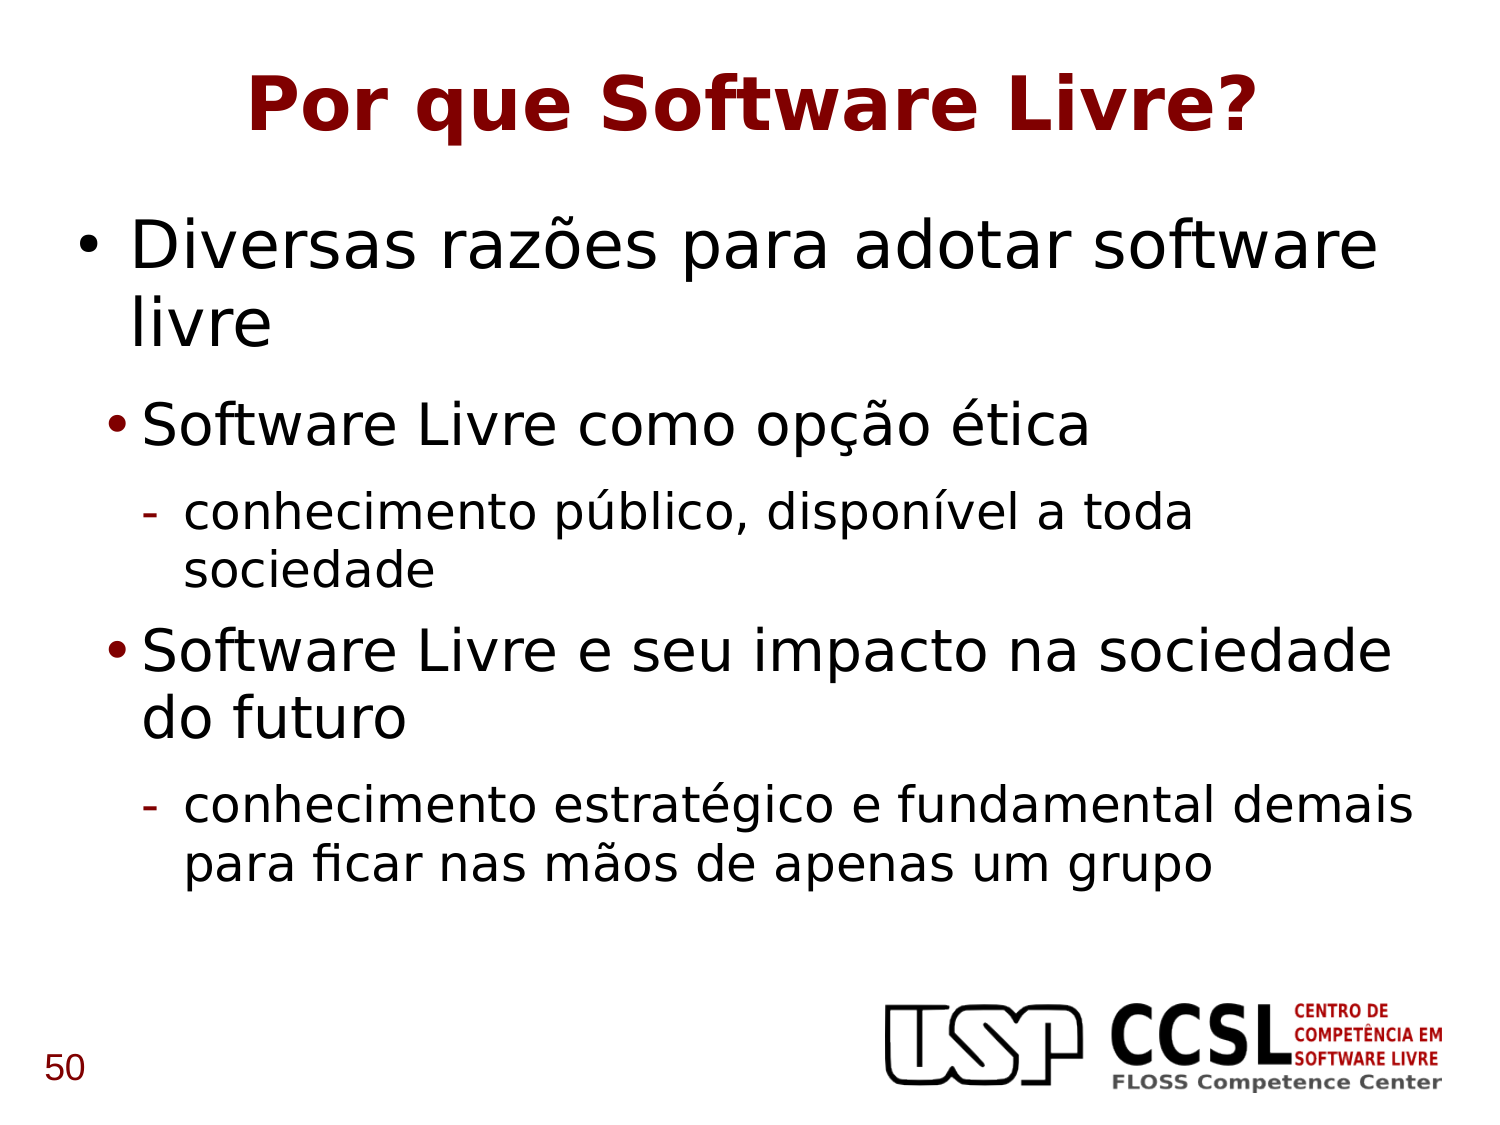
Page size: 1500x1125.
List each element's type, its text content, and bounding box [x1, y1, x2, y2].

picture [885, 1003, 1442, 1093]
title Por que Software Livre? [59, 29, 1447, 180]
list Diversas razões para adotar software livre Software Livre como opção ética conhecimento público, disponível a toda sociedade Software Livre e seu impacto na sociedade do futuro conhecimento estratégico e fundamental demais para ficar nas mãos de apenas um grupo [59, 206, 1447, 952]
